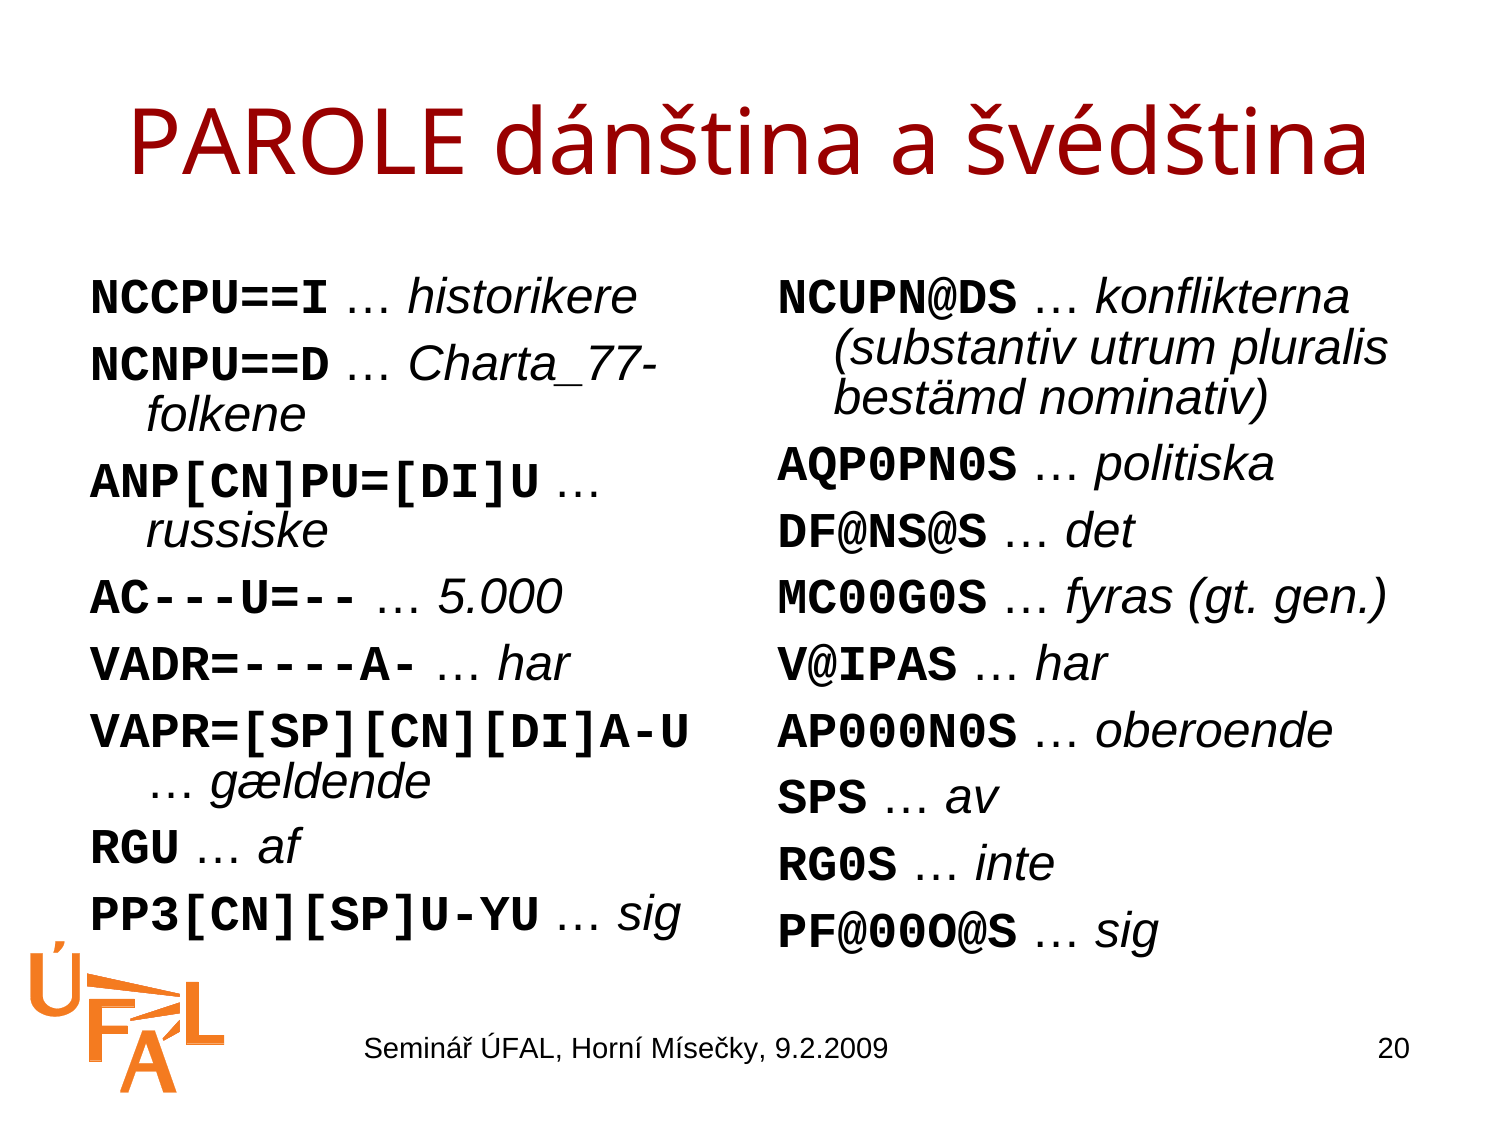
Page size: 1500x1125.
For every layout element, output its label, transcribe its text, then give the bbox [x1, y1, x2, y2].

list NCUPN@DS … konflikterna (substantiv utrum pluralis bestämd nominativ) AQP0PN0S … politiska DF@NS@S … det MC00G0S … fyras (gt. gen.) V@IPAS … har AP000N0S … oberoende SPS … av RG0S … inte PF@00O@S … sig [762, 262, 1426, 1006]
title PAROLE dánština a švédština [75, 45, 1426, 233]
list NCCPU==I … historikere NCNPU==D … Charta_77-folkene ANP[CN]PU=[DI]U … russiske AC---U=-- … 5.000 VADR=----A- … har VAPR=[SP][CN][DI]A-U … gældende RGU … af PP3[CN][SP]U-YU … sig [75, 262, 738, 1006]
